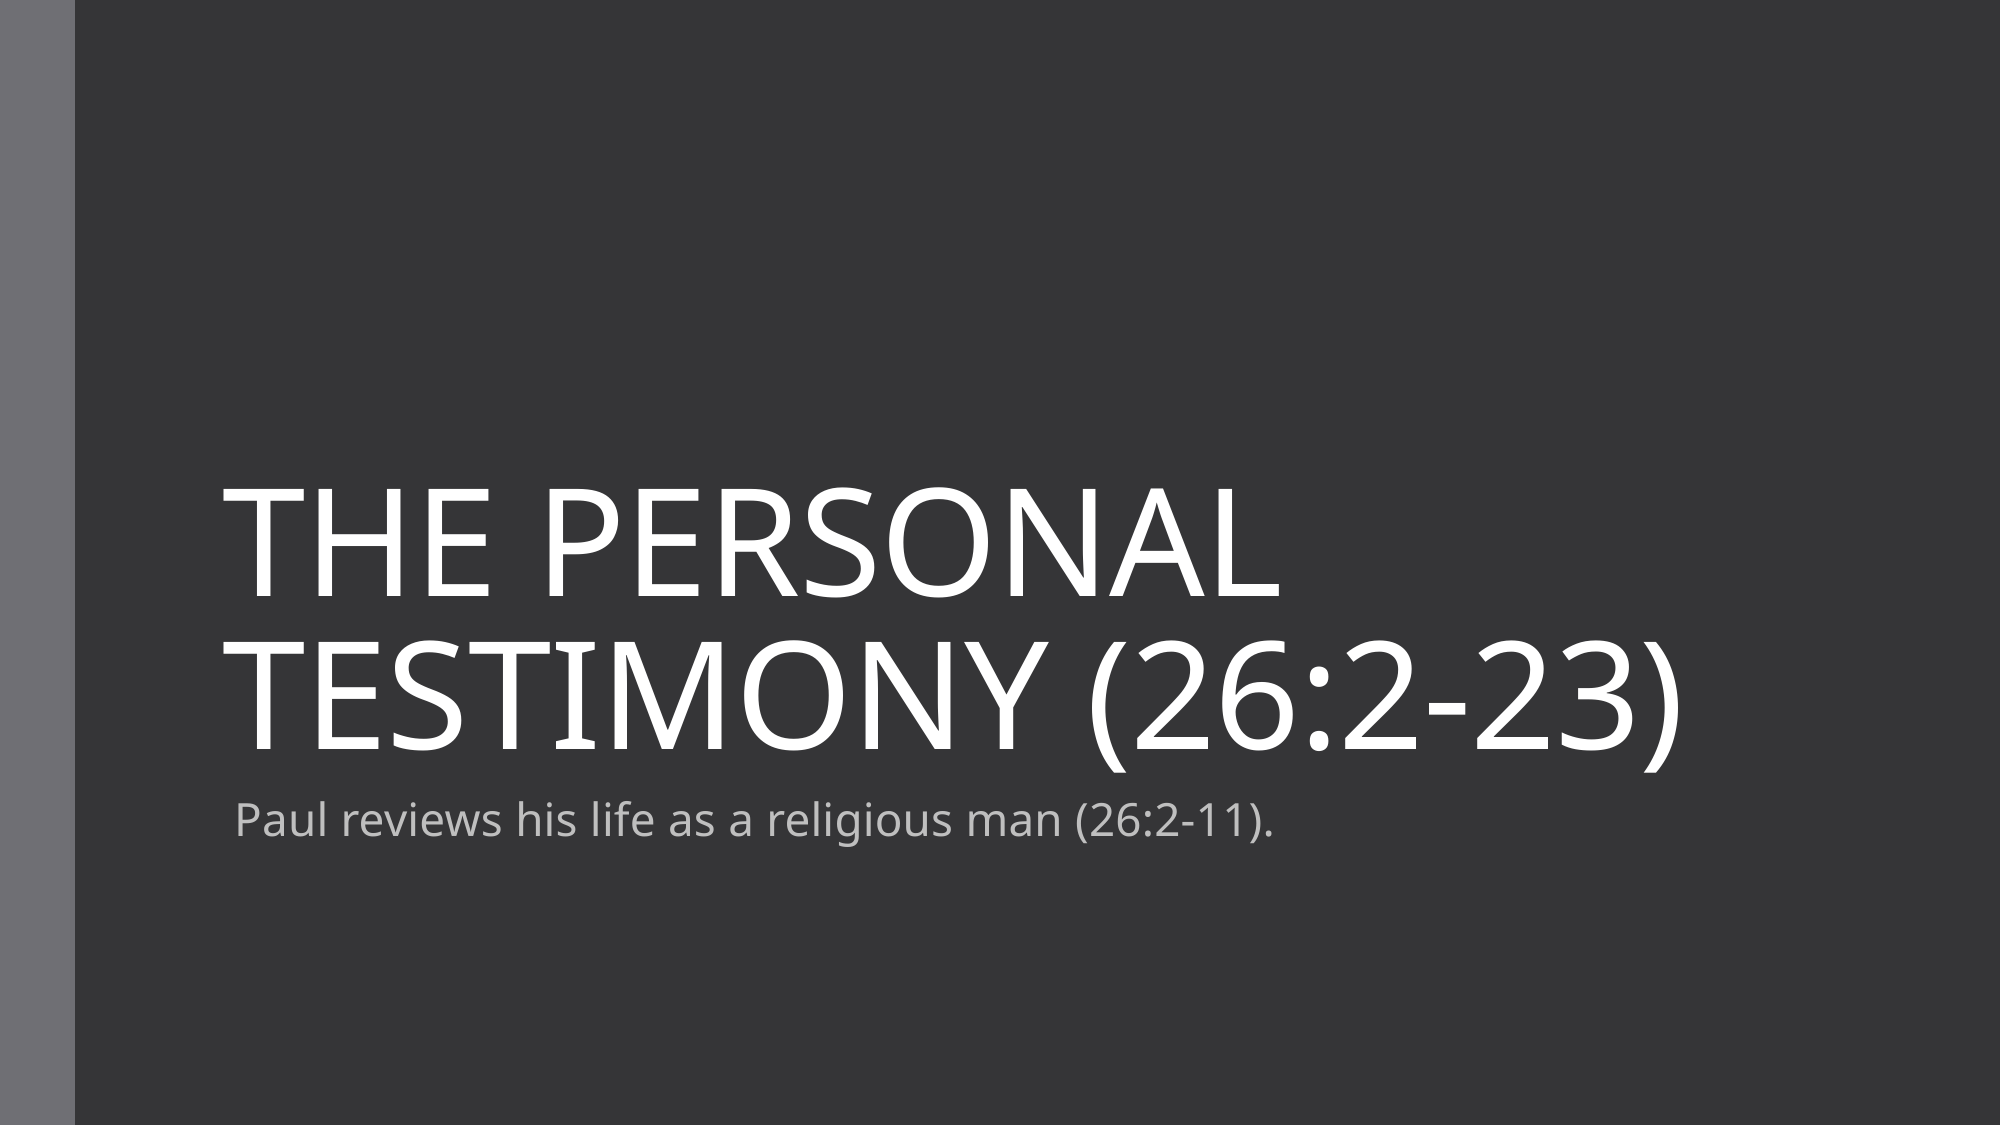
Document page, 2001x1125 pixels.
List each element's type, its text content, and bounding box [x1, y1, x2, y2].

title THE PERSONAL TESTIMONY (26:2-23) [206, 124, 1752, 787]
subtitle Paul reviews his life as a religious man (26:2-11). [206, 787, 1752, 1066]
